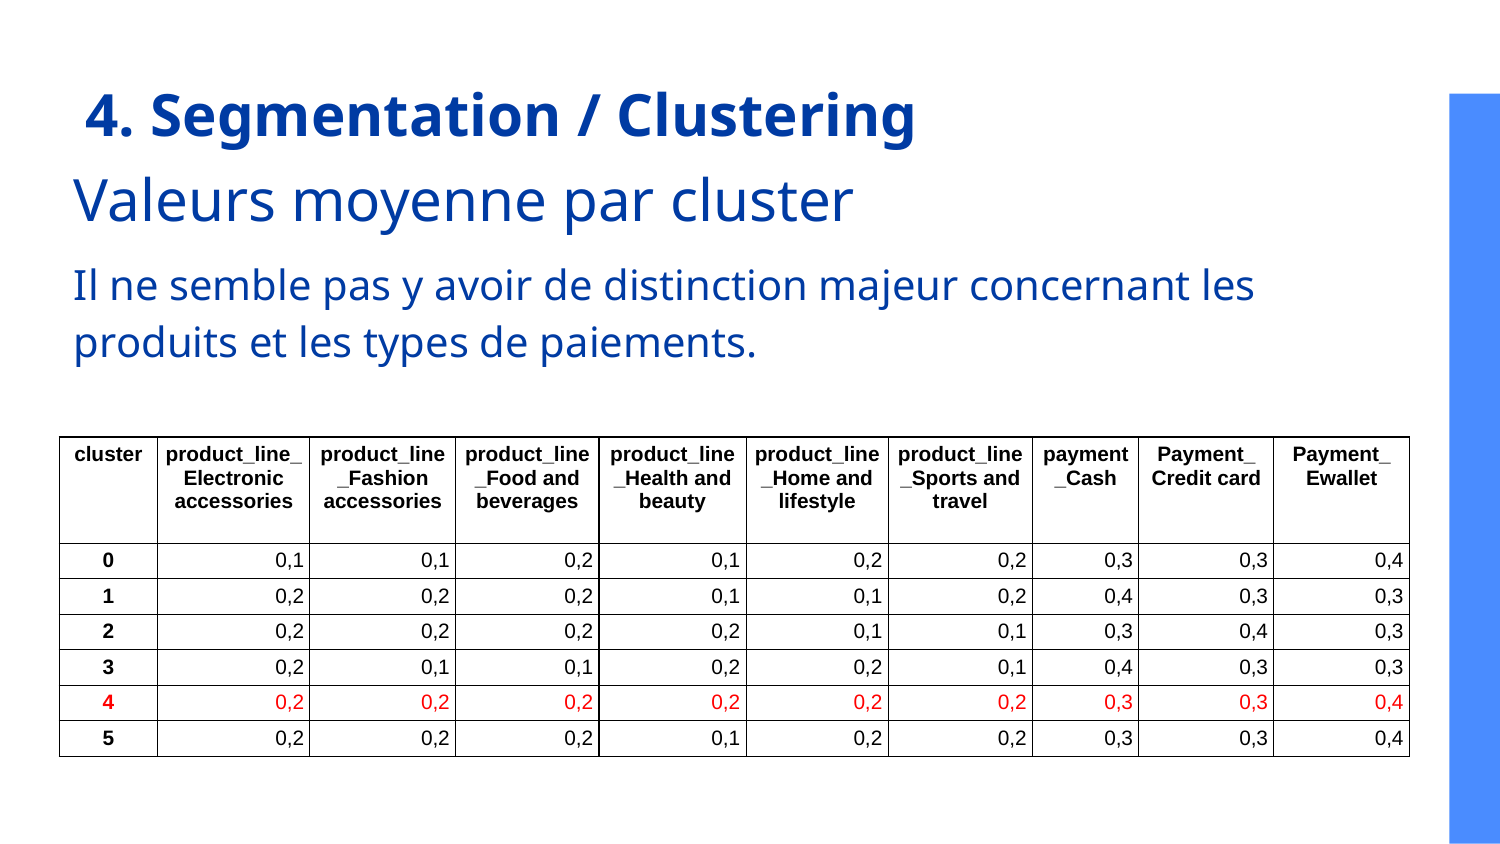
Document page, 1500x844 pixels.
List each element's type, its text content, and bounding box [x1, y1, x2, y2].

table_cell 0,1 [747, 579, 888, 614]
table_cell 0,2 [310, 615, 455, 649]
title Valeurs moyenne par cluster [59, 147, 1418, 236]
table_header cluster [60, 438, 157, 543]
table_cell 0,2 [158, 721, 309, 756]
table_header product_line_Home and lifestyle [747, 438, 888, 543]
table_header product_line_Food and beverages [456, 438, 598, 543]
table_cell 0,1 [747, 615, 888, 649]
table_cell 0,2 [889, 579, 1032, 614]
table_cell 0,2 [889, 686, 1032, 720]
table_cell 0,2 [889, 721, 1032, 756]
table_cell 0,2 [600, 686, 746, 720]
table_cell 0,1 [456, 650, 598, 685]
table_cell 0,2 [747, 721, 888, 756]
table_cell 0,3 [1274, 650, 1409, 685]
table_cell 0,2 [747, 686, 888, 720]
table_cell 0,3 [1033, 544, 1138, 578]
table_cell 0,3 [1139, 686, 1273, 720]
table_cell 0,2 [456, 615, 598, 649]
table_cell 0,1 [158, 544, 309, 578]
table_cell 0,2 [456, 579, 598, 614]
table_header product_line_Sports and travel [889, 438, 1032, 543]
table_cell 0,2 [600, 615, 746, 649]
table_header payment_Cash [1033, 438, 1138, 543]
table_cell 0,2 [310, 721, 455, 756]
table_cell 0,1 [889, 615, 1032, 649]
table_header product_line_Fashion accessories [310, 438, 455, 543]
table_cell 0,4 [1033, 650, 1138, 685]
table_cell 5 [60, 721, 157, 756]
table_cell 0,3 [1139, 650, 1273, 685]
table_cell 0,2 [456, 544, 598, 578]
table_cell 0,2 [456, 721, 598, 756]
table_cell 0,2 [158, 615, 309, 649]
table_cell 0,4 [1139, 615, 1273, 649]
table_cell 0,4 [1274, 721, 1409, 756]
title Il ne semble pas y avoir de distinction majeur concernant les produits et les types de paiements. [59, 236, 1418, 384]
table_cell 0,3 [1139, 544, 1273, 578]
table_cell 0,2 [889, 544, 1032, 578]
table_cell 0,2 [158, 579, 309, 614]
table_cell 0,1 [310, 544, 455, 578]
table_cell 0,4 [1274, 686, 1409, 720]
table_cell 4 [60, 686, 157, 720]
table_cell 0,3 [1033, 721, 1138, 756]
table_cell 0,3 [1139, 721, 1273, 756]
table_cell 2 [60, 615, 157, 649]
table_cell 1 [60, 579, 157, 614]
table_cell 0,2 [747, 650, 888, 685]
table_cell 0,1 [600, 579, 746, 614]
table_cell 0,1 [600, 721, 746, 756]
table_cell 0,2 [456, 686, 598, 720]
table_cell 0,2 [158, 686, 309, 720]
table_cell 0,3 [1033, 615, 1138, 649]
table_cell 0 [60, 544, 157, 578]
table_cell 0,1 [600, 544, 746, 578]
table_cell 0,2 [310, 686, 455, 720]
table_cell 0,2 [747, 544, 888, 578]
table_header product_line_Electronic accessories [158, 438, 309, 543]
table_cell 0,3 [1274, 579, 1409, 614]
table_cell 0,4 [1033, 579, 1138, 614]
table_cell 3 [60, 650, 157, 685]
table_cell 0,3 [1274, 615, 1409, 649]
table_cell 0,1 [889, 650, 1032, 685]
table_cell 0,3 [1033, 686, 1138, 720]
table_header Payment_ Ewallet [1274, 438, 1409, 543]
table_cell 0,1 [310, 650, 455, 685]
table_cell 0,2 [600, 650, 746, 685]
table_header product_line_Health and beauty [600, 438, 746, 543]
table_cell 0,3 [1139, 579, 1273, 614]
title 4. Segmentation / Clustering [70, 62, 1394, 147]
table_cell 0,4 [1274, 544, 1409, 578]
table_cell 0,2 [158, 650, 309, 685]
table_cell 0,2 [310, 579, 455, 614]
table_header Payment_ Credit card [1139, 438, 1273, 543]
